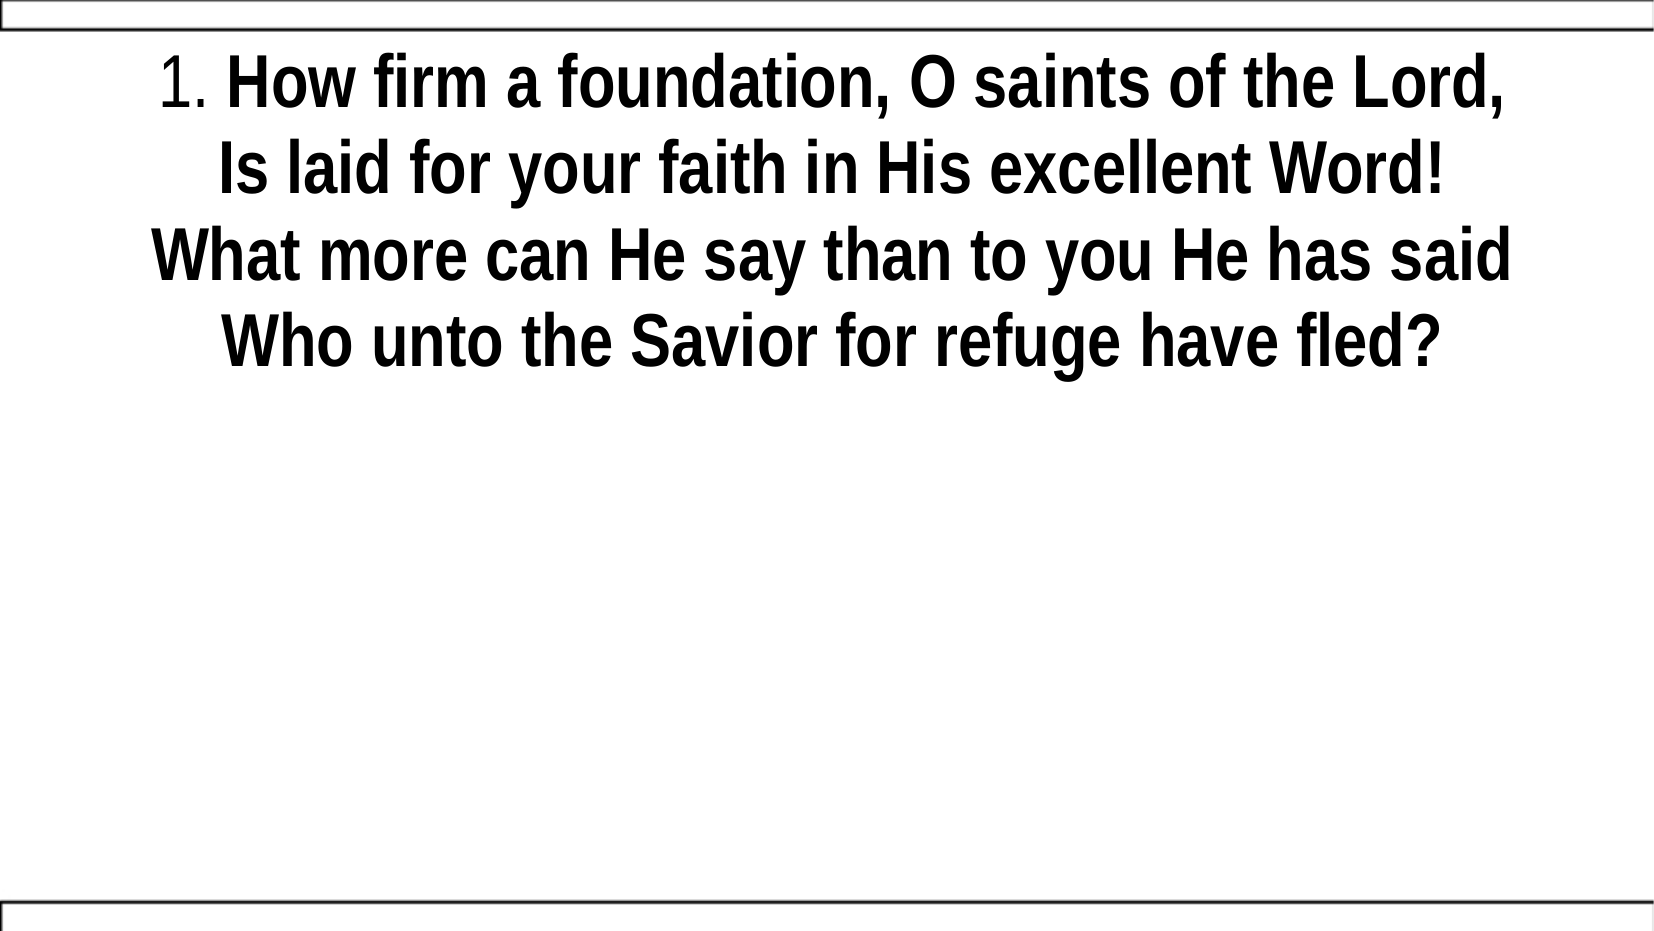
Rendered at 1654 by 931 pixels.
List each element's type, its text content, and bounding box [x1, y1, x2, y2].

picture [0, 0, 1654, 931]
text_box 1. How firm a foundation, O saints of the Lord, Is laid for your faith in His excellent Word! What more can He say than to you He has said Who unto the Savior for refuge have fled? [90, 30, 1576, 436]
